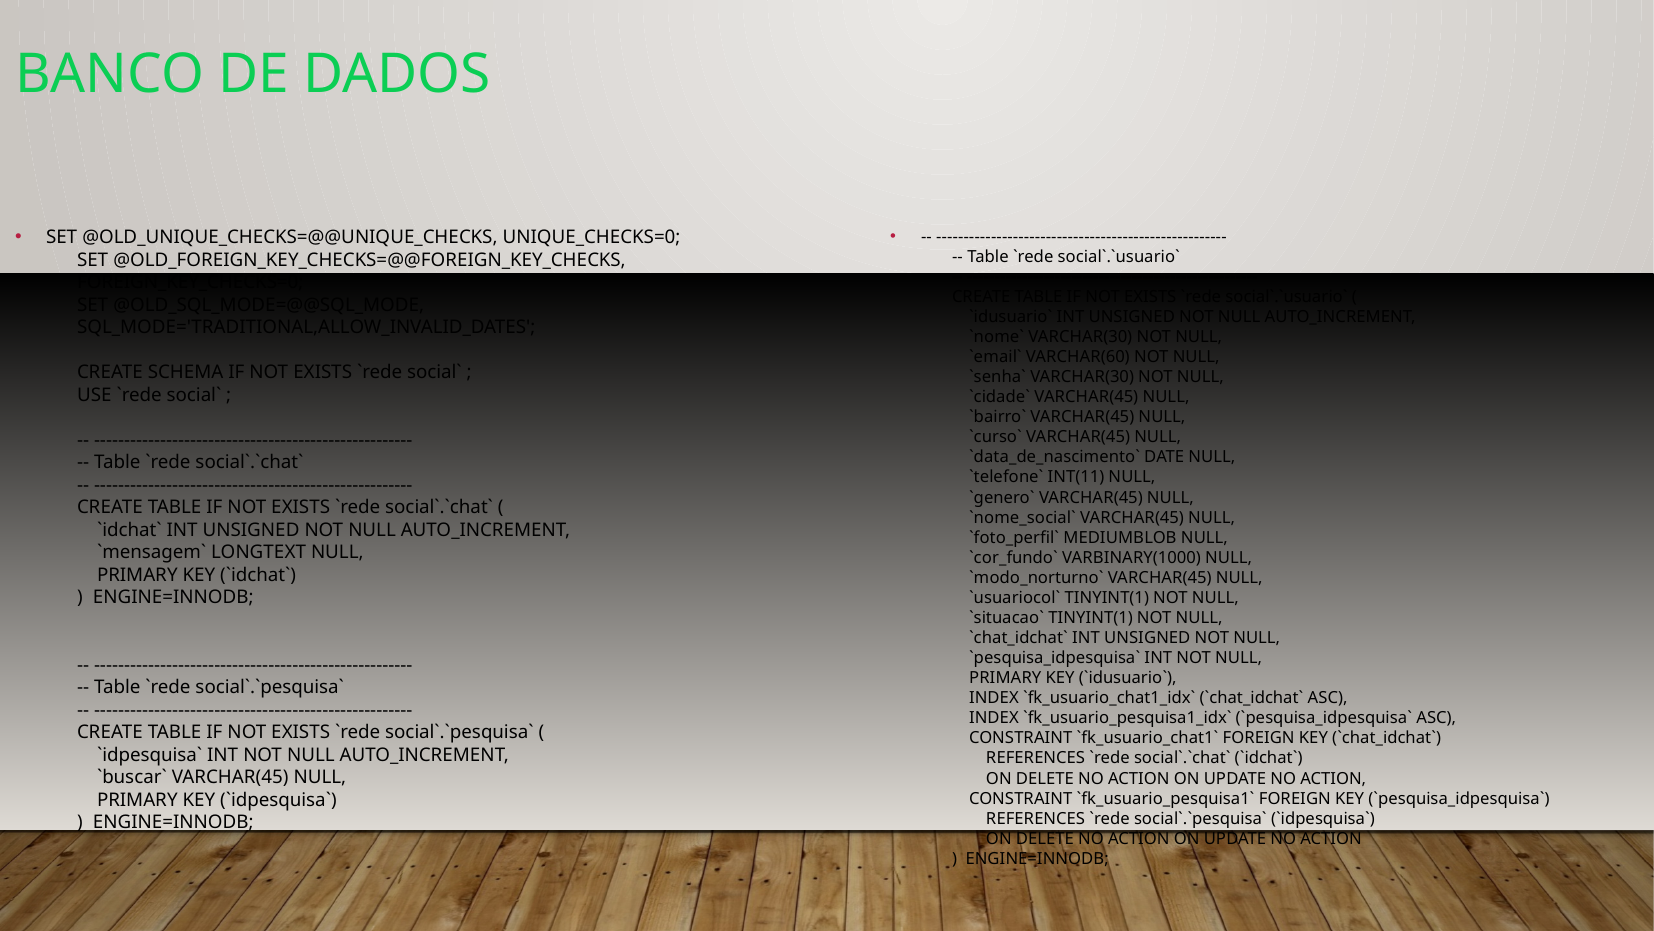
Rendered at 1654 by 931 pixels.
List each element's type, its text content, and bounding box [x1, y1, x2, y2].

list -- ----------------------------------------------------- -- Table `rede social`.`usuario` -- ----------------------------------------------------- CREATE TABLE IF NOT EXISTS `rede social`.`usuario` ( `idusuario` INT UNSIGNED NOT NULL AUTO_INCREMENT, `nome` VARCHAR(30) NOT NULL, `email` VARCHAR(60) NOT NULL, `senha` VARCHAR(30) NOT NULL, `cidade` VARCHAR(45) NULL, `bairro` VARCHAR(45) NULL, `curso` VARCHAR(45) NULL, `data_de_nascimento` DATE NULL, `telefone` INT(11) NULL, `genero` VARCHAR(45) NULL, `nome_social` VARCHAR(45) NULL, `foto_perfil` MEDIUMBLOB NULL, `cor_fundo` VARBINARY(1000) NULL, `modo_norturno` VARCHAR(45) NULL, `usuariocol` TINYINT(1) NOT NULL, `situacao` TINYINT(1) NOT NULL, `chat_idchat` INT UNSIGNED NOT NULL, `pesquisa_idpesquisa` INT NOT NULL, PRIMARY KEY (`idusuario`), INDEX `fk_usuario_chat1_idx` (`chat_idchat` ASC), INDEX `fk_usuario_pesquisa1_idx` (`pesquisa_idpesquisa` ASC), CONSTRAINT `fk_usuario_chat1` FOREIGN KEY (`chat_idchat`) REFERENCES `rede social`.`chat` (`idchat`) ON DELETE NO ACTION ON UPDATE NO ACTION, CONSTRAINT `fk_usuario_pesquisa1` FOREIGN KEY (`pesquisa_idpesquisa`) REFERENCES `rede social`.`pesquisa` (`idpesquisa`) ON DELETE NO ACTION ON UPDATE NO ACTION ) ENGINE=INNODB; [875, 217, 1654, 929]
list SET @OLD_UNIQUE_CHECKS=@@UNIQUE_CHECKS, UNIQUE_CHECKS=0; SET @OLD_FOREIGN_KEY_CHECKS=@@FOREIGN_KEY_CHECKS, FOREIGN_KEY_CHECKS=0; SET @OLD_SQL_MODE=@@SQL_MODE, SQL_MODE='TRADITIONAL,ALLOW_INVALID_DATES'; CREATE SCHEMA IF NOT EXISTS `rede social` ; USE `rede social` ; -- ----------------------------------------------------- -- Table `rede social`.`chat` -- ----------------------------------------------------- CREATE TABLE IF NOT EXISTS `rede social`.`chat` ( `idchat` INT UNSIGNED NOT NULL AUTO_INCREMENT, `mensagem` LONGTEXT NULL, PRIMARY KEY (`idchat`) ) ENGINE=INNODB; -- ----------------------------------------------------- -- Table `rede social`.`pesquisa` -- ----------------------------------------------------- CREATE TABLE IF NOT EXISTS `rede social`.`pesquisa` ( `idpesquisa` INT NOT NULL AUTO_INCREMENT, `buscar` VARCHAR(45) NULL, PRIMARY KEY (`idpesquisa`) ) ENGINE=INNODB; [0, 217, 742, 923]
title Banco de Dados [0, 36, 1489, 193]
